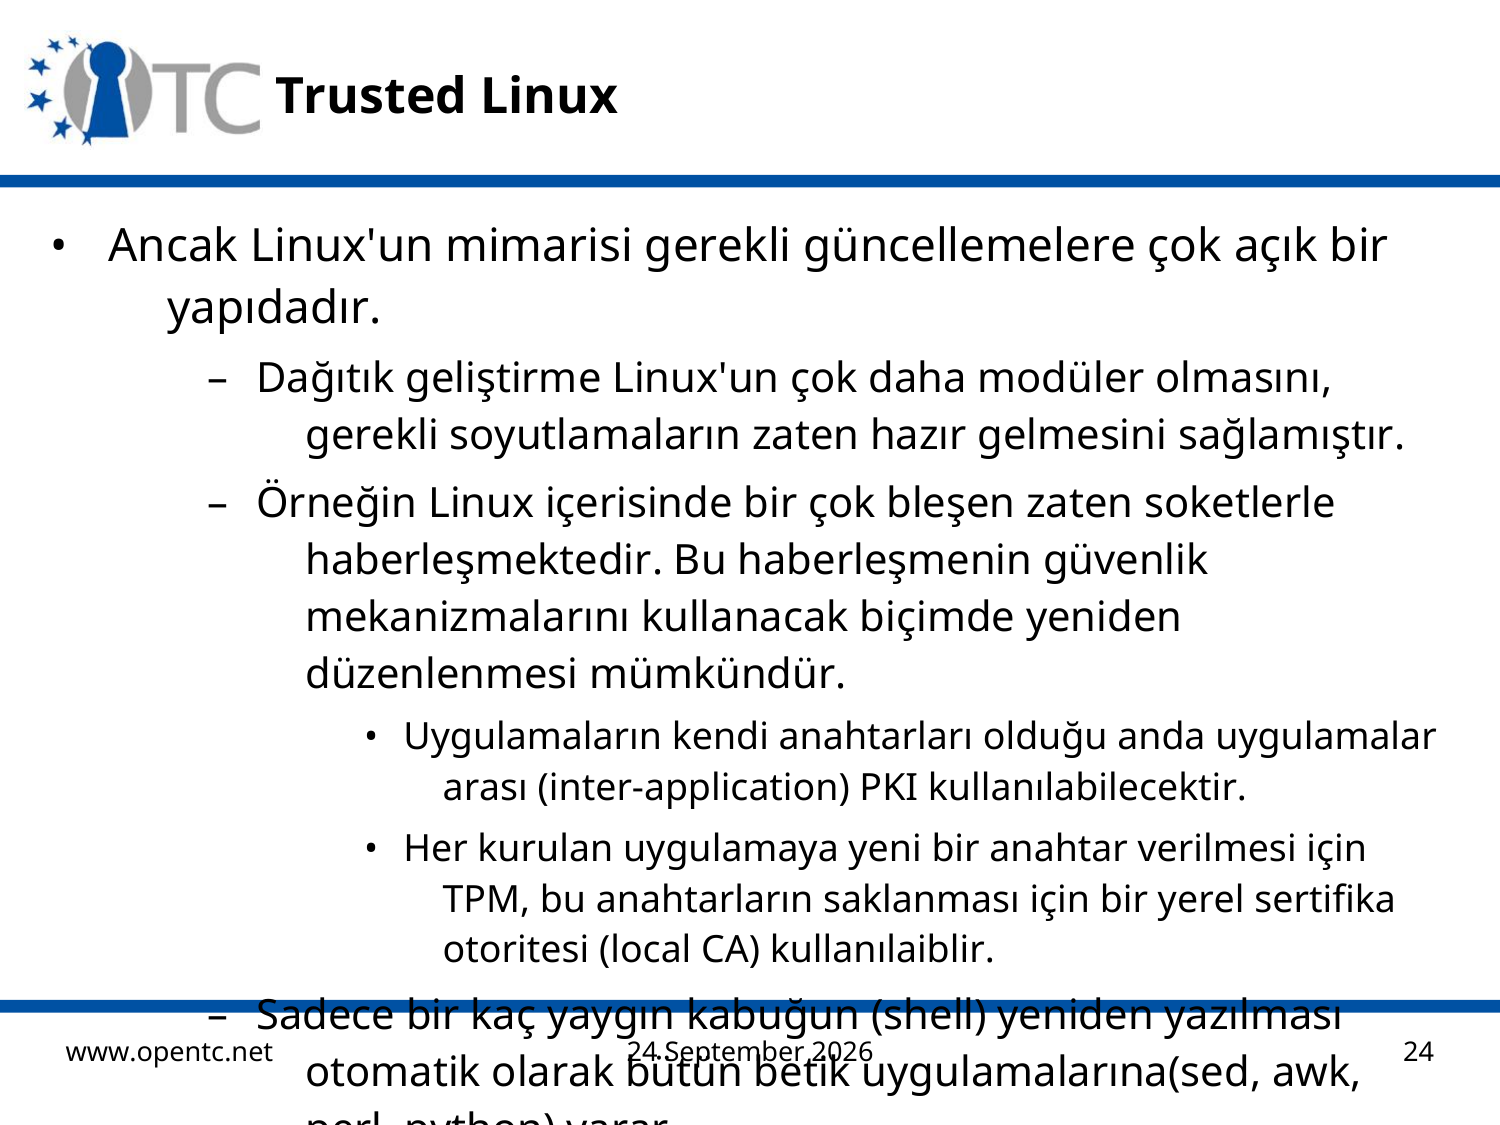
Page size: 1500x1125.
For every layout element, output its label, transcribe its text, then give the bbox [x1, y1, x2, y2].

picture [24, 30, 263, 150]
list Ancak Linux'un mimarisi gerekli güncellemelere çok açık bir yapıdadır. Dağıtık geliştirme Linux'un çok daha modüler olmasını, gerekli soyutlamaların zaten hazır gelmesini sağlamıştır. Örneğin Linux içerisinde bir çok bleşen zaten soketlerle haberleşmektedir. Bu haberleşmenin güvenlik mekanizmalarını kullanacak biçimde yeniden düzenlenmesi mümkündür. Uygulamaların kendi anahtarları olduğu anda uygulamalar arası (inter-application) PKI kullanılabilecektir. Her kurulan uygulamaya yeni bir anahtar verilmesi için TPM, bu anahtarların saklanması için bir yerel sertifika otoritesi (local CA) kullanılaiblir. Sadece bir kaç yaygın kabuğun (shell) yeniden yazılması otomatik olarak bütün betik uygulamalarına(sed, awk, perl, python) yarar. [50, 212, 1450, 973]
title Trusted Linux [275, 7, 1450, 181]
